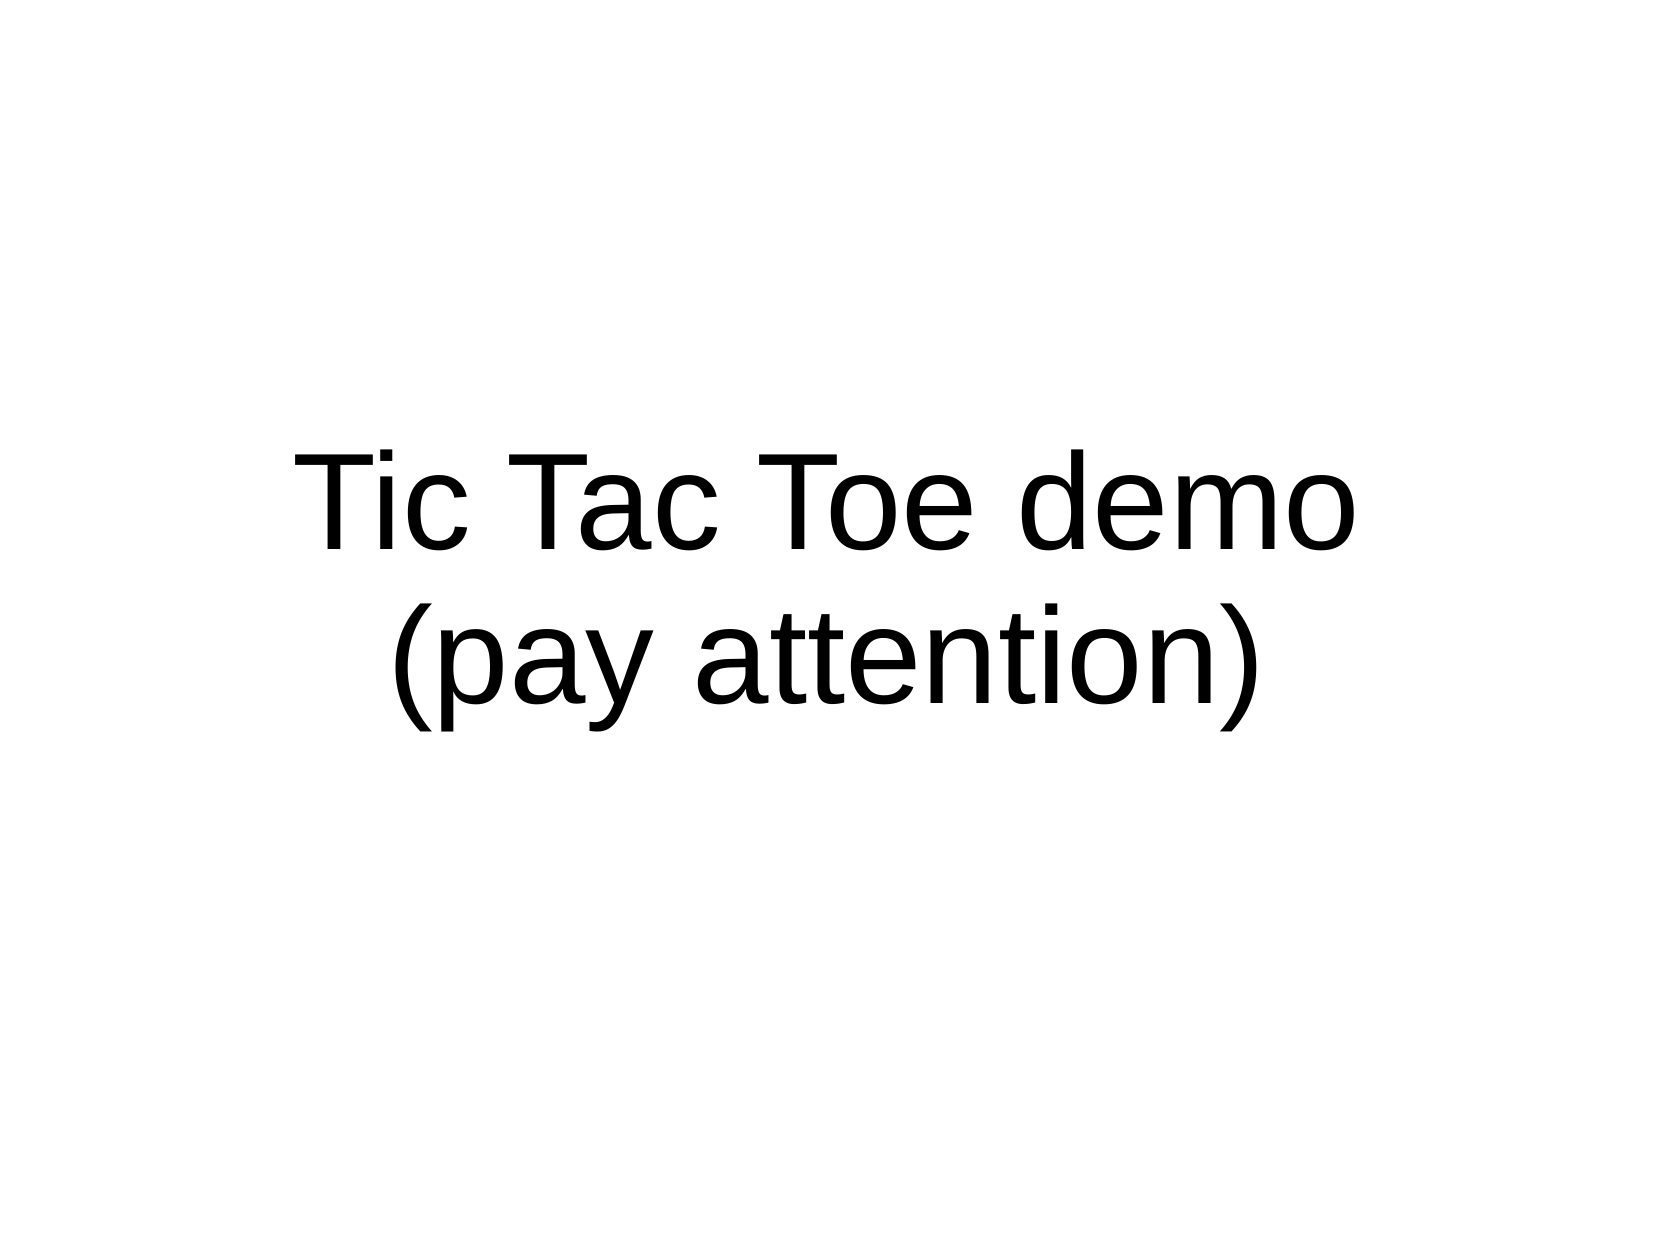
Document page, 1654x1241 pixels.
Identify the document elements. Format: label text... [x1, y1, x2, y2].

subtitle Tic Tac Toe demo (pay attention) [82, 49, 1571, 1109]
